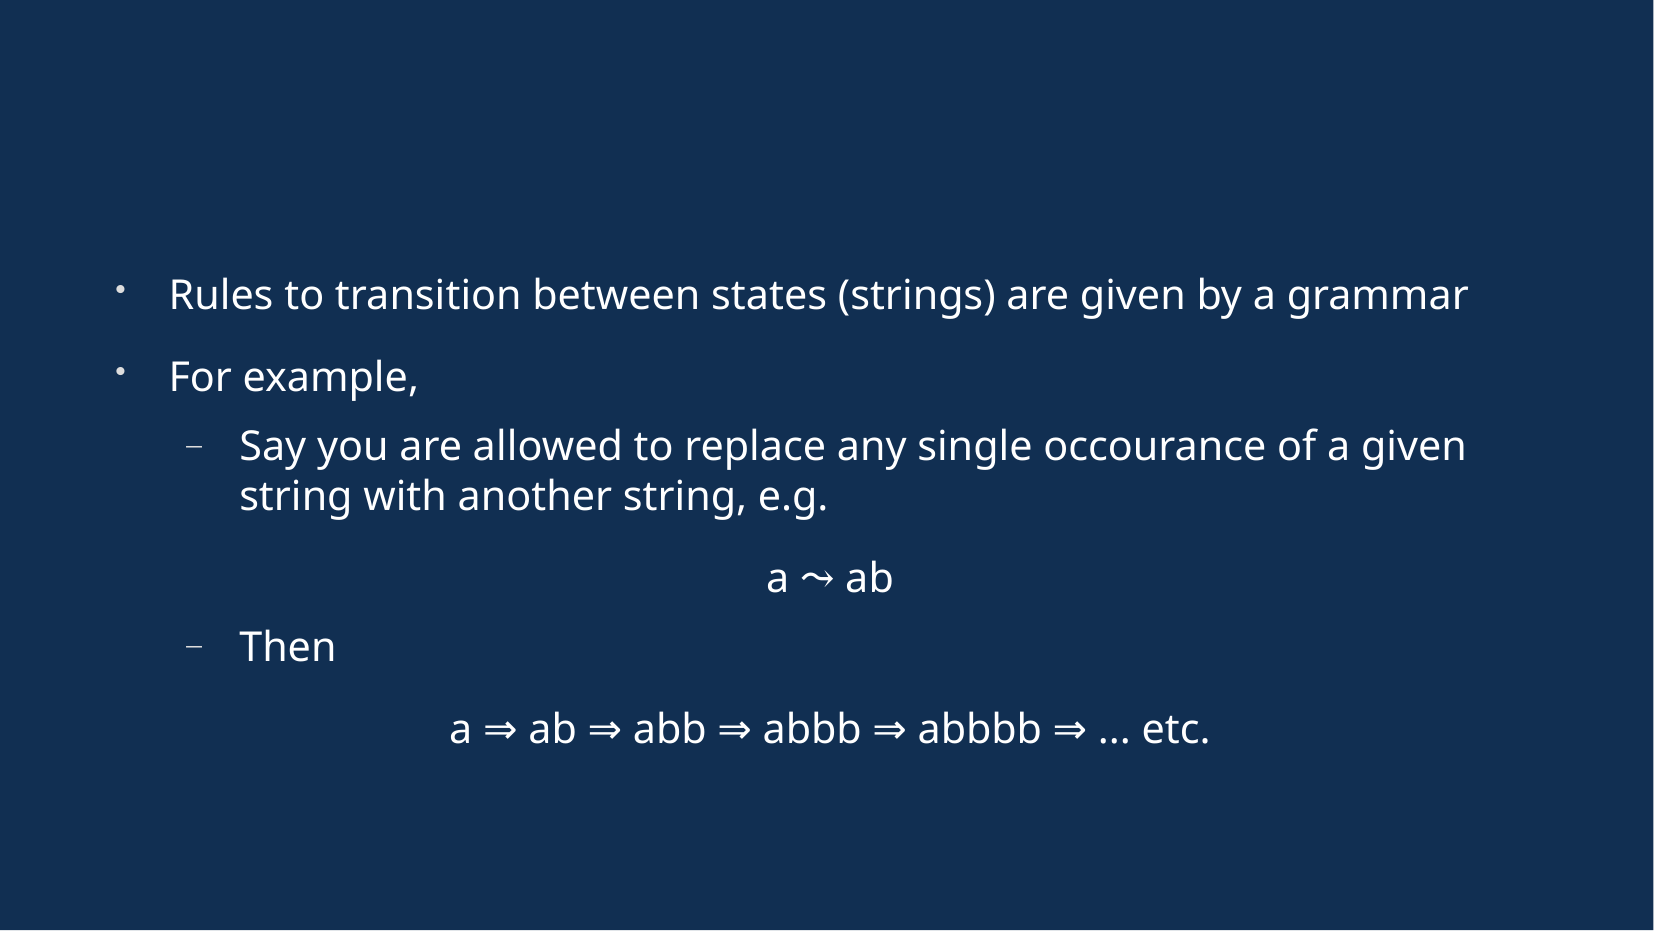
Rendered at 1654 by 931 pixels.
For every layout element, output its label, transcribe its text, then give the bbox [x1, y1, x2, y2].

list Rules to transition between states (strings) are given by a grammar For example, Say you are allowed to replace any single occourance of a given string with another string, e.g. a ⤳ ab Then a ⇒ ab ⇒ abb ⇒ abbb ⇒ abbbb ⇒ ... etc. [97, 268, 1563, 806]
